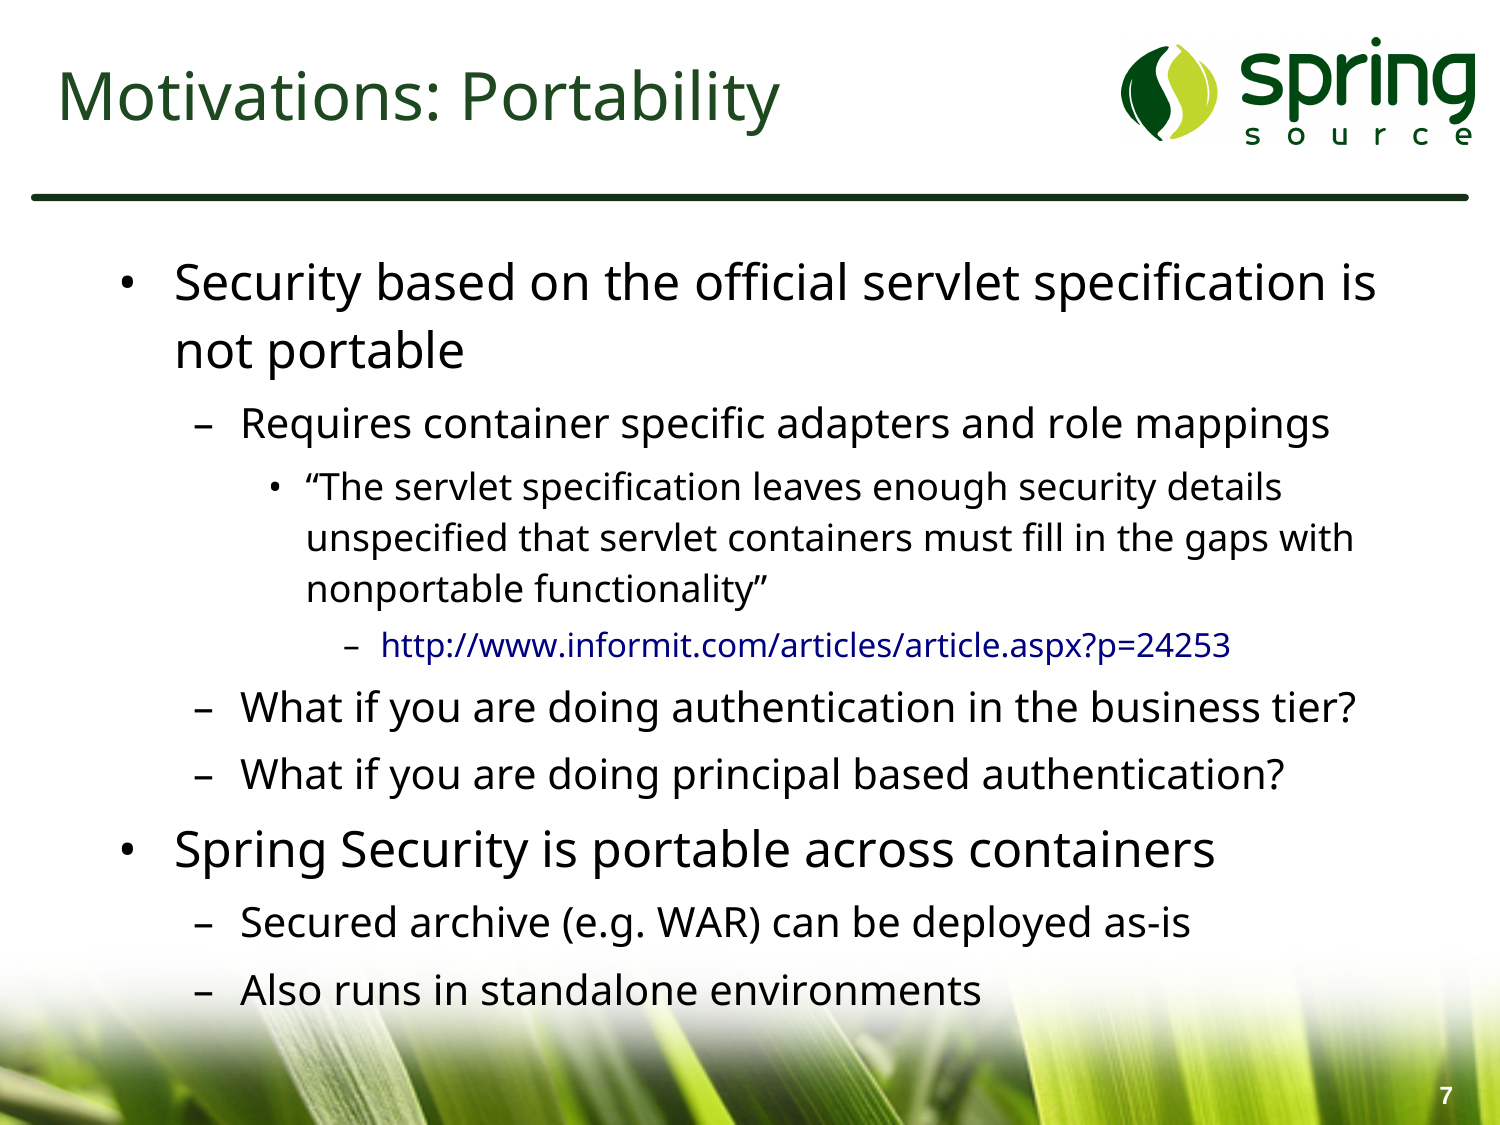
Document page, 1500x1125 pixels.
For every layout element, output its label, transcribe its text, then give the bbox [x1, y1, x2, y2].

picture [0, 944, 1500, 1125]
picture [1121, 37, 1475, 145]
title Motivations: Portability [56, 14, 1089, 176]
list Security based on the official servlet specification is not portable Requires container specific adapters and role mappings “The servlet specification leaves enough security details unspecified that servlet containers must fill in the gaps with nonportable functionality” http://www.informit.com/articles/article.aspx?p=24253 What if you are doing authentication in the business tier? What if you are doing principal based authentication? Spring Security is portable across containers Secured archive (e.g. WAR) can be deployed as-is Also runs in standalone environments [103, 239, 1394, 1052]
